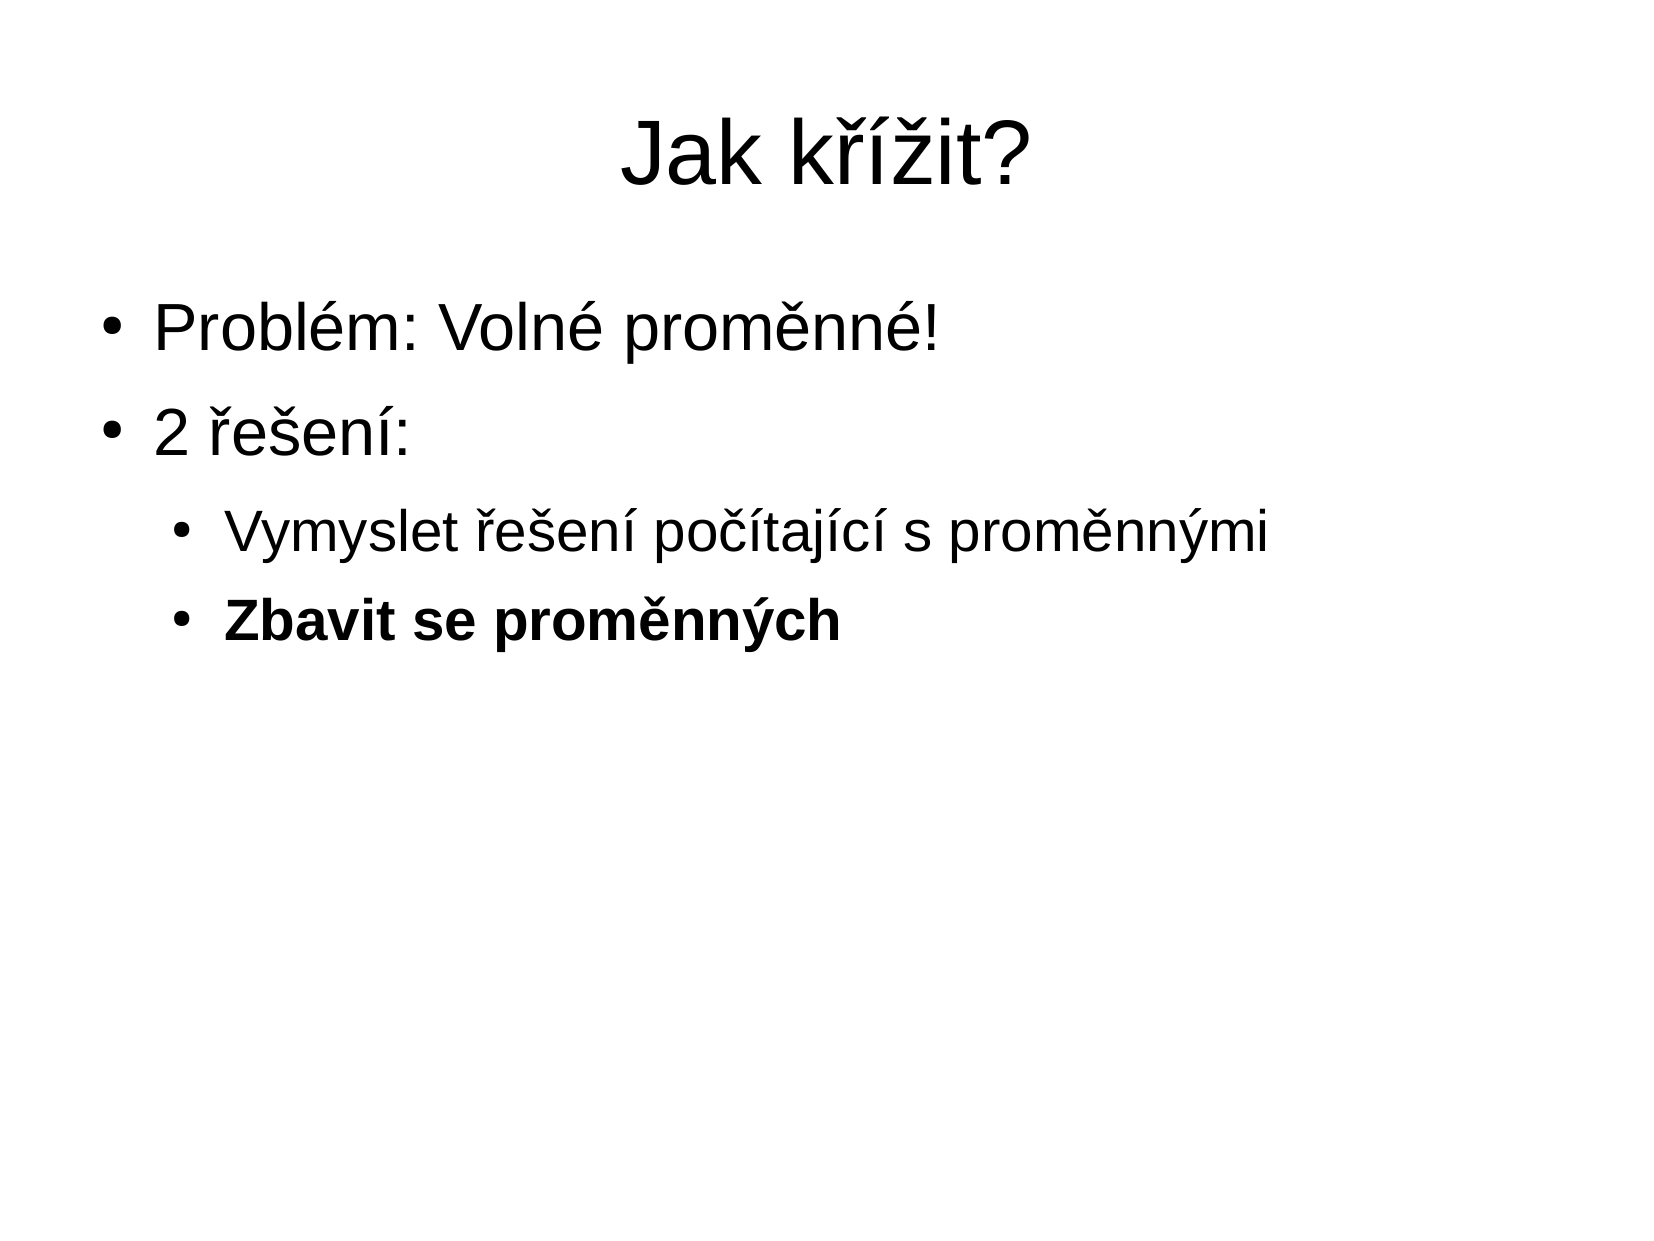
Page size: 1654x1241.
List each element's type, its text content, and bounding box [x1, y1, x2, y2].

title Jak křížit? [82, 49, 1571, 257]
list Problém: Volné proměnné! 2 řešení: Vymyslet řešení počítající s proměnnými Zbavit se proměnných [82, 290, 1571, 1010]
